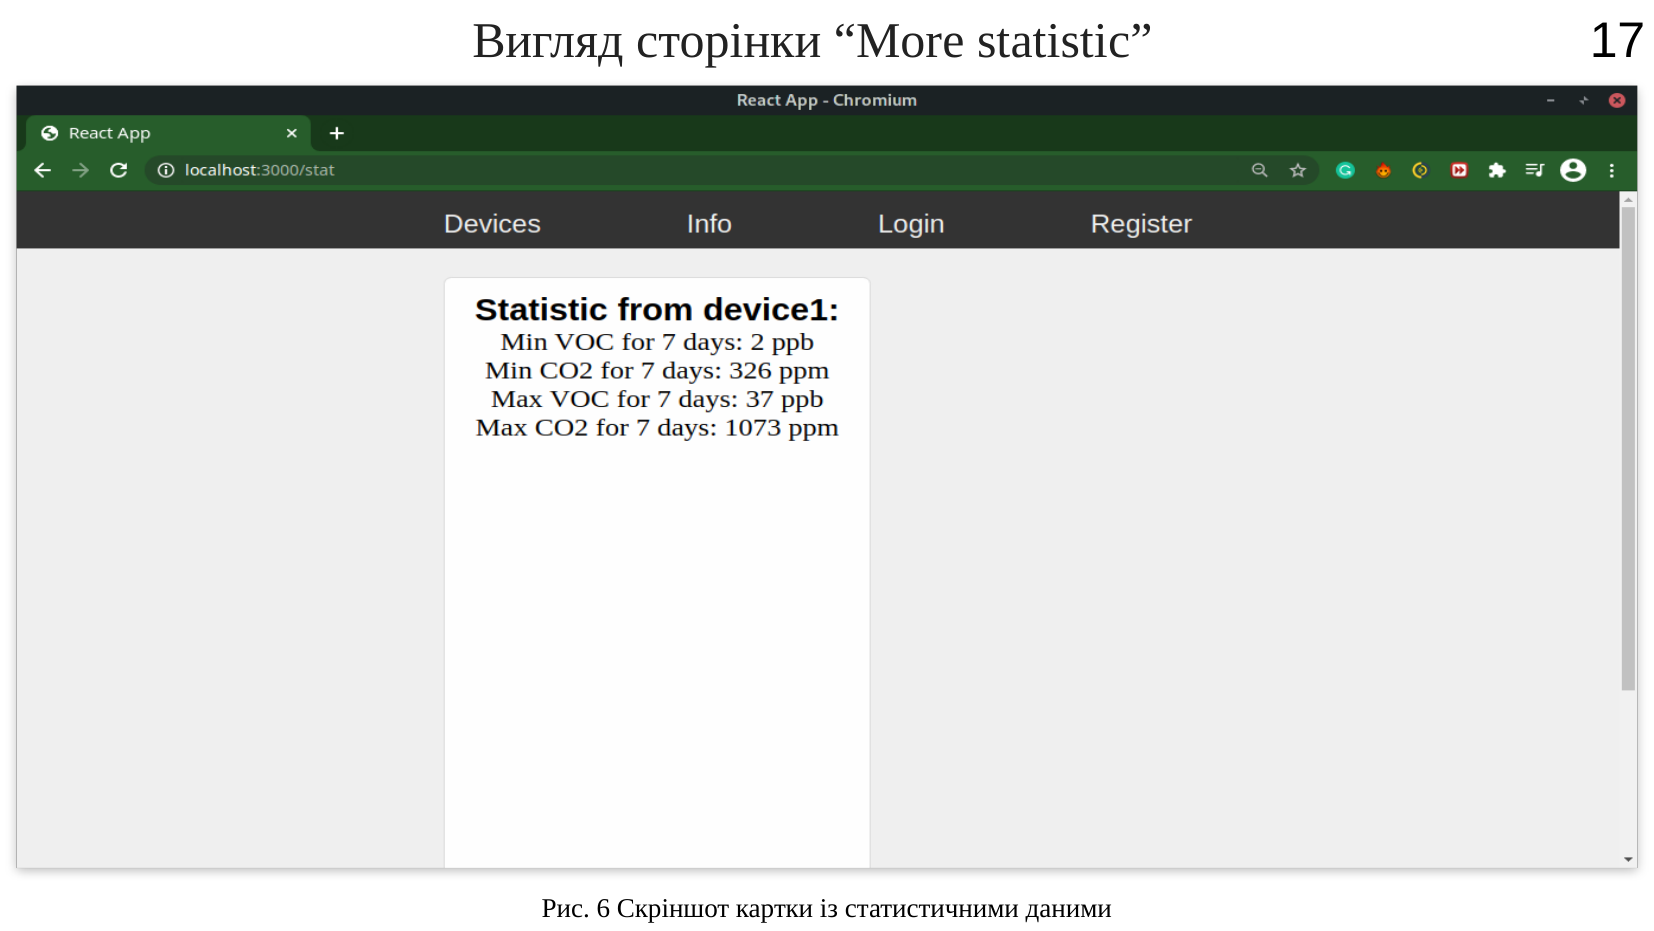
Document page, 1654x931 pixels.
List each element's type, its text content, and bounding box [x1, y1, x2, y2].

text_box Рис. 6 Скріншот картки із статистичними даними [526, 885, 1127, 931]
picture [0, 74, 1654, 886]
text_box Вигляд сторінки “More statistic” [457, 0, 1197, 76]
text_box <номер> [1574, 0, 1654, 75]
